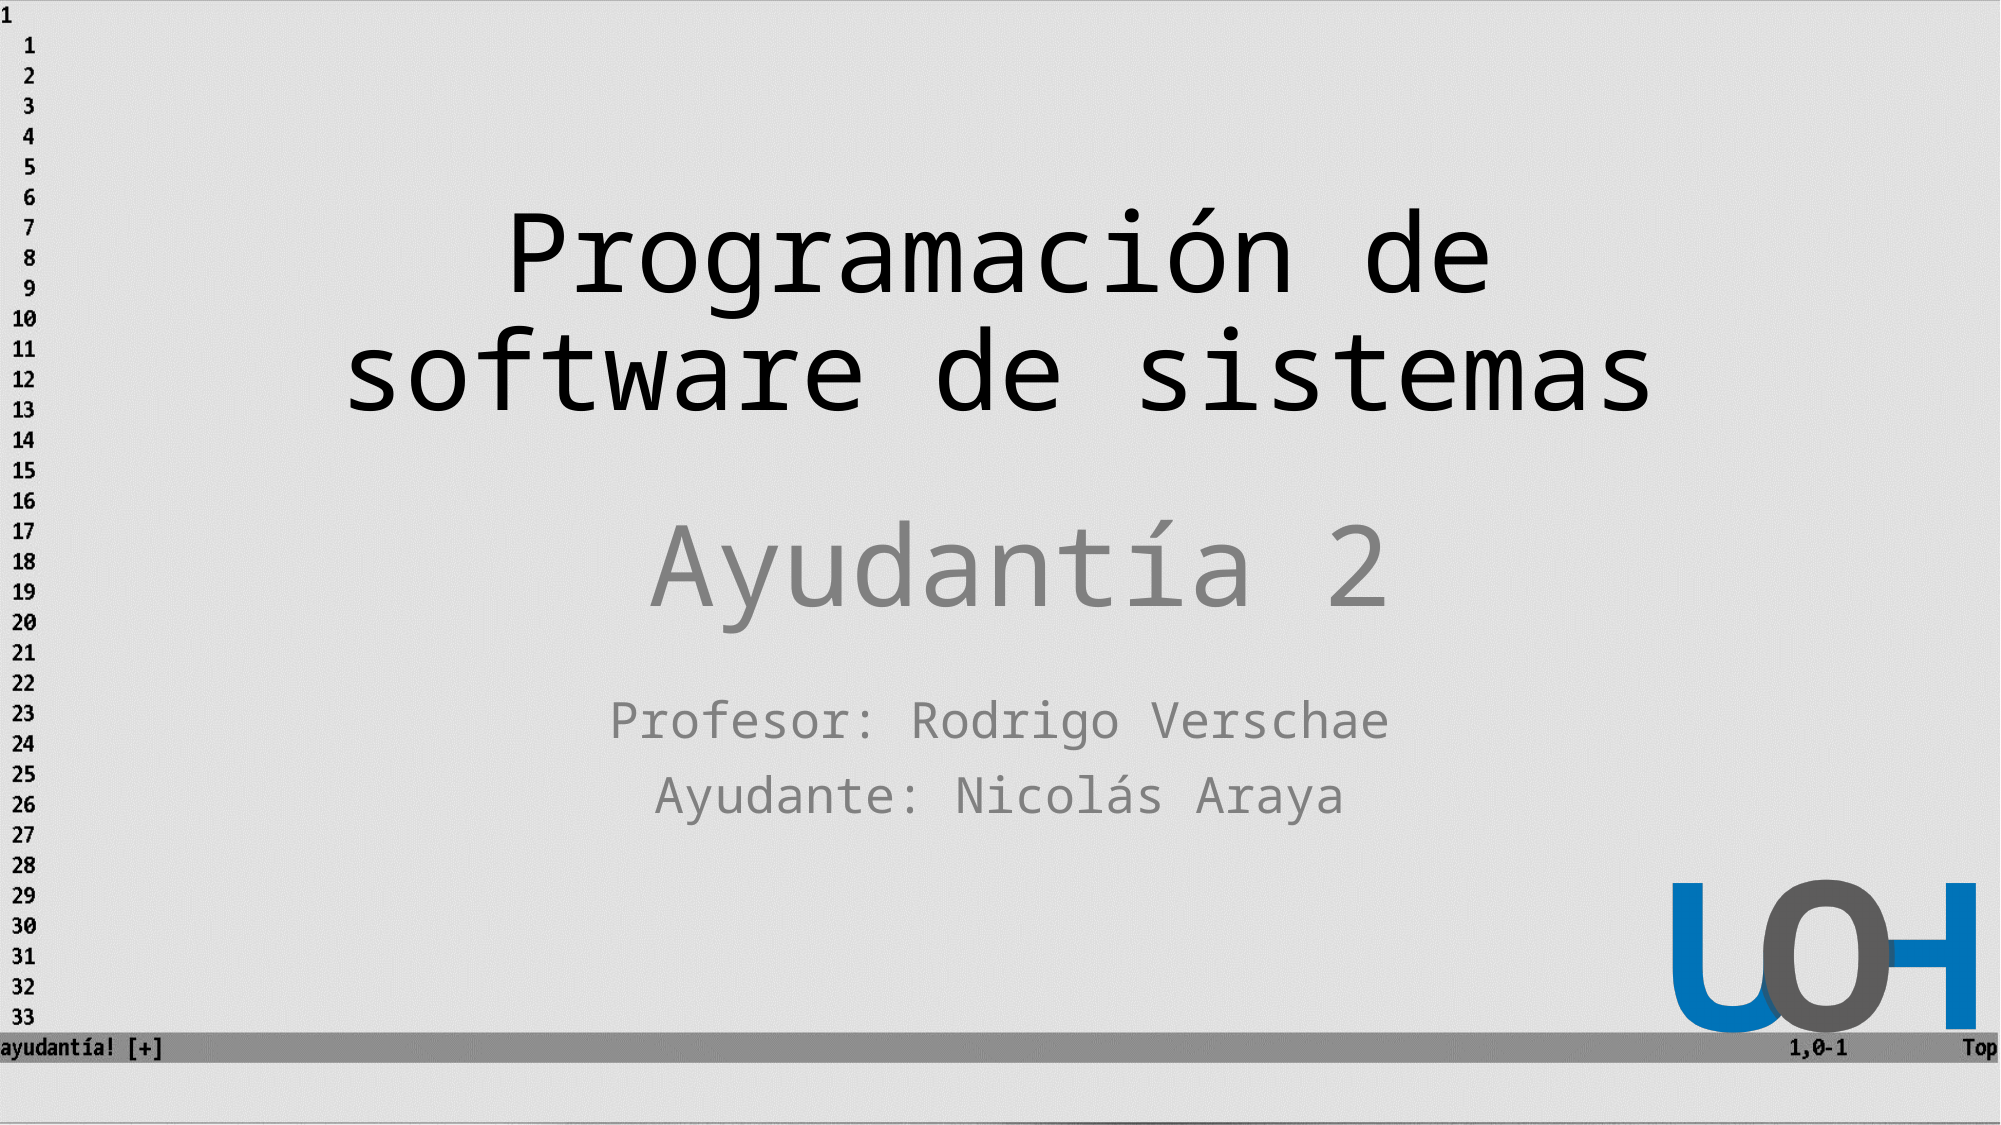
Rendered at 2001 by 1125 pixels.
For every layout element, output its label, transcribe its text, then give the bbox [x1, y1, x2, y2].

title Programación de software de sistemas [249, 182, 1750, 575]
subtitle Profesor: Rodrigo Verschae Ayudante: Nicolás Araya [249, 687, 1750, 960]
text_box Ayudantía 2 [633, 486, 1412, 637]
picture [0, 0, 2001, 1125]
